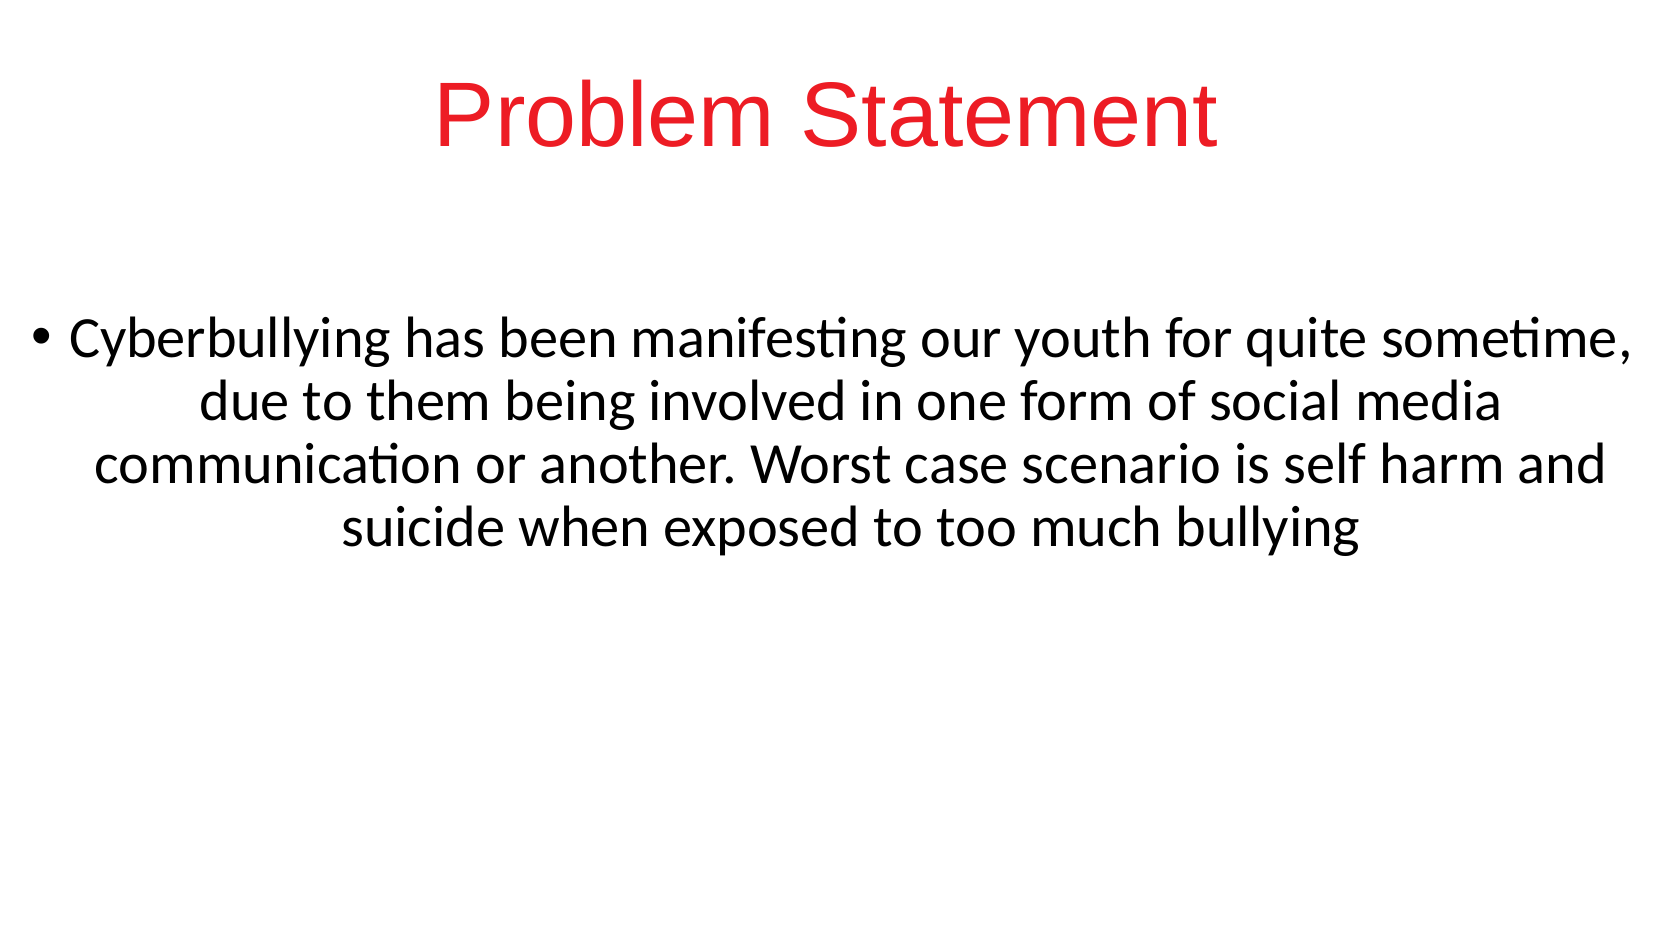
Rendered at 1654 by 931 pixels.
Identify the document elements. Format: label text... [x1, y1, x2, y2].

title Problem Statement [82, 37, 1571, 193]
text_box Cyberbullying has been manifesting our youth for quite sometime, due to them being involved in one form of social media communication or another. Worst case scenario is self harm and suicide when exposed to too much bullying [14, 299, 1650, 855]
